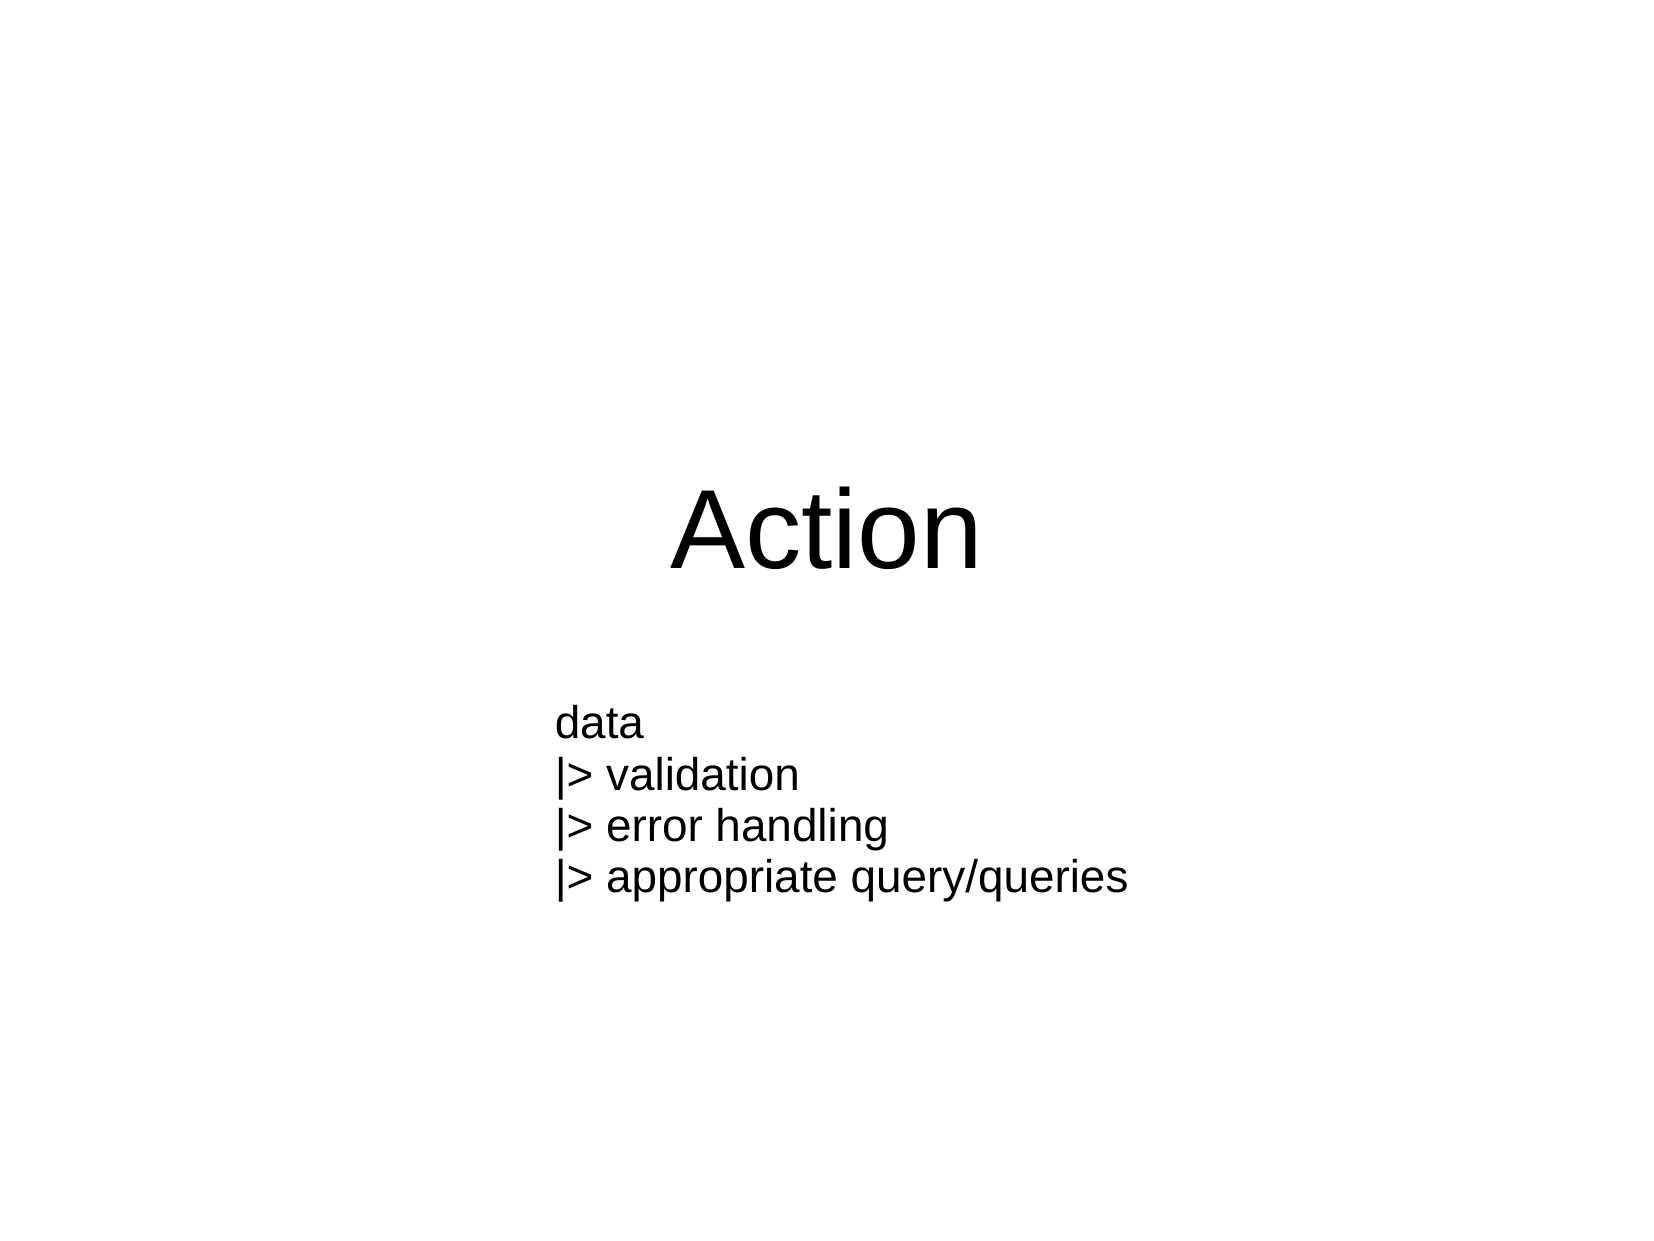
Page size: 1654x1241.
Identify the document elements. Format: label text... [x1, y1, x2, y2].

subtitle Action [82, 49, 1571, 1010]
text_box data |> validation |> error handling |> appropriate query/queries [540, 690, 1144, 910]
